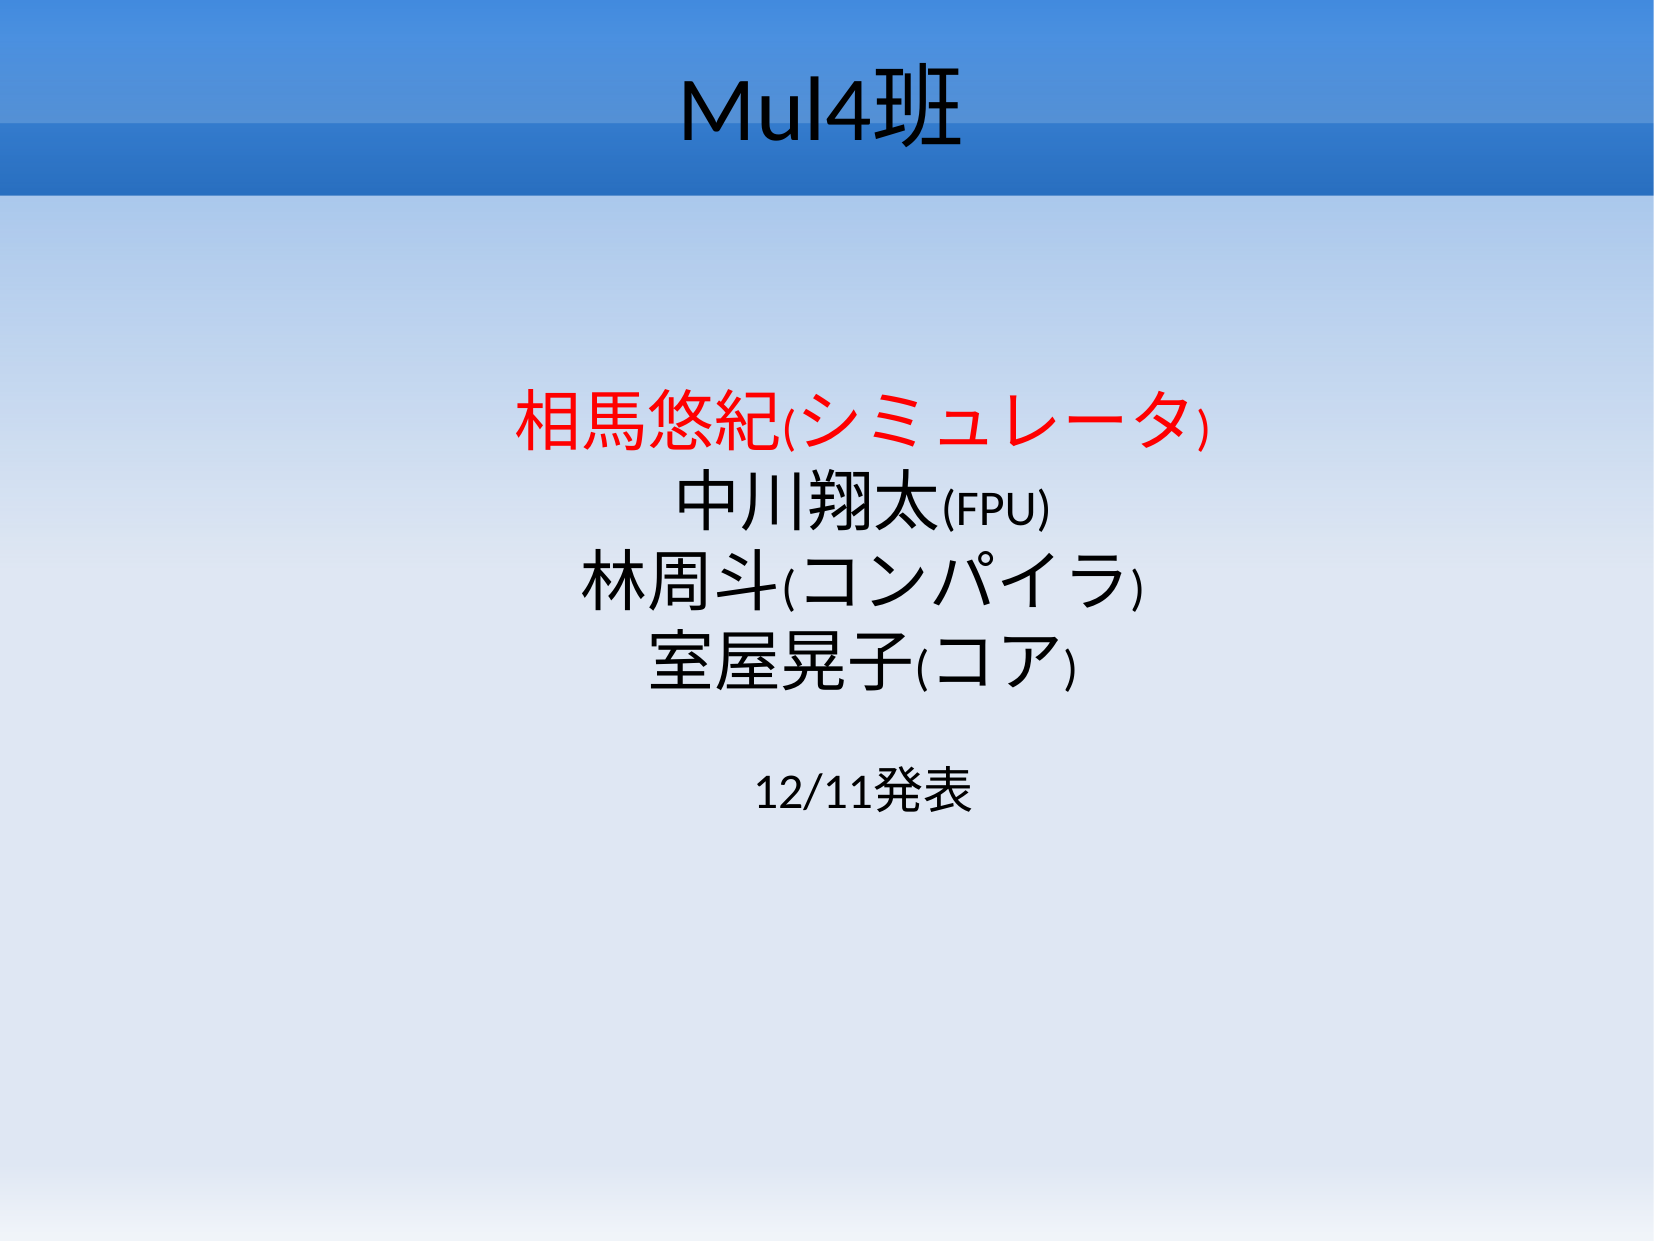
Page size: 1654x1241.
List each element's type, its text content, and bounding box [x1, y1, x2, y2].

subtitle 相馬悠紀(シミュレータ) 中川翔太(FPU) 林周斗(コンパイラ) 室屋晃子(コア) 12/11発表 [248, 294, 1478, 1102]
picture [0, 0, 1654, 1241]
title Mul4班 [76, 0, 1565, 208]
